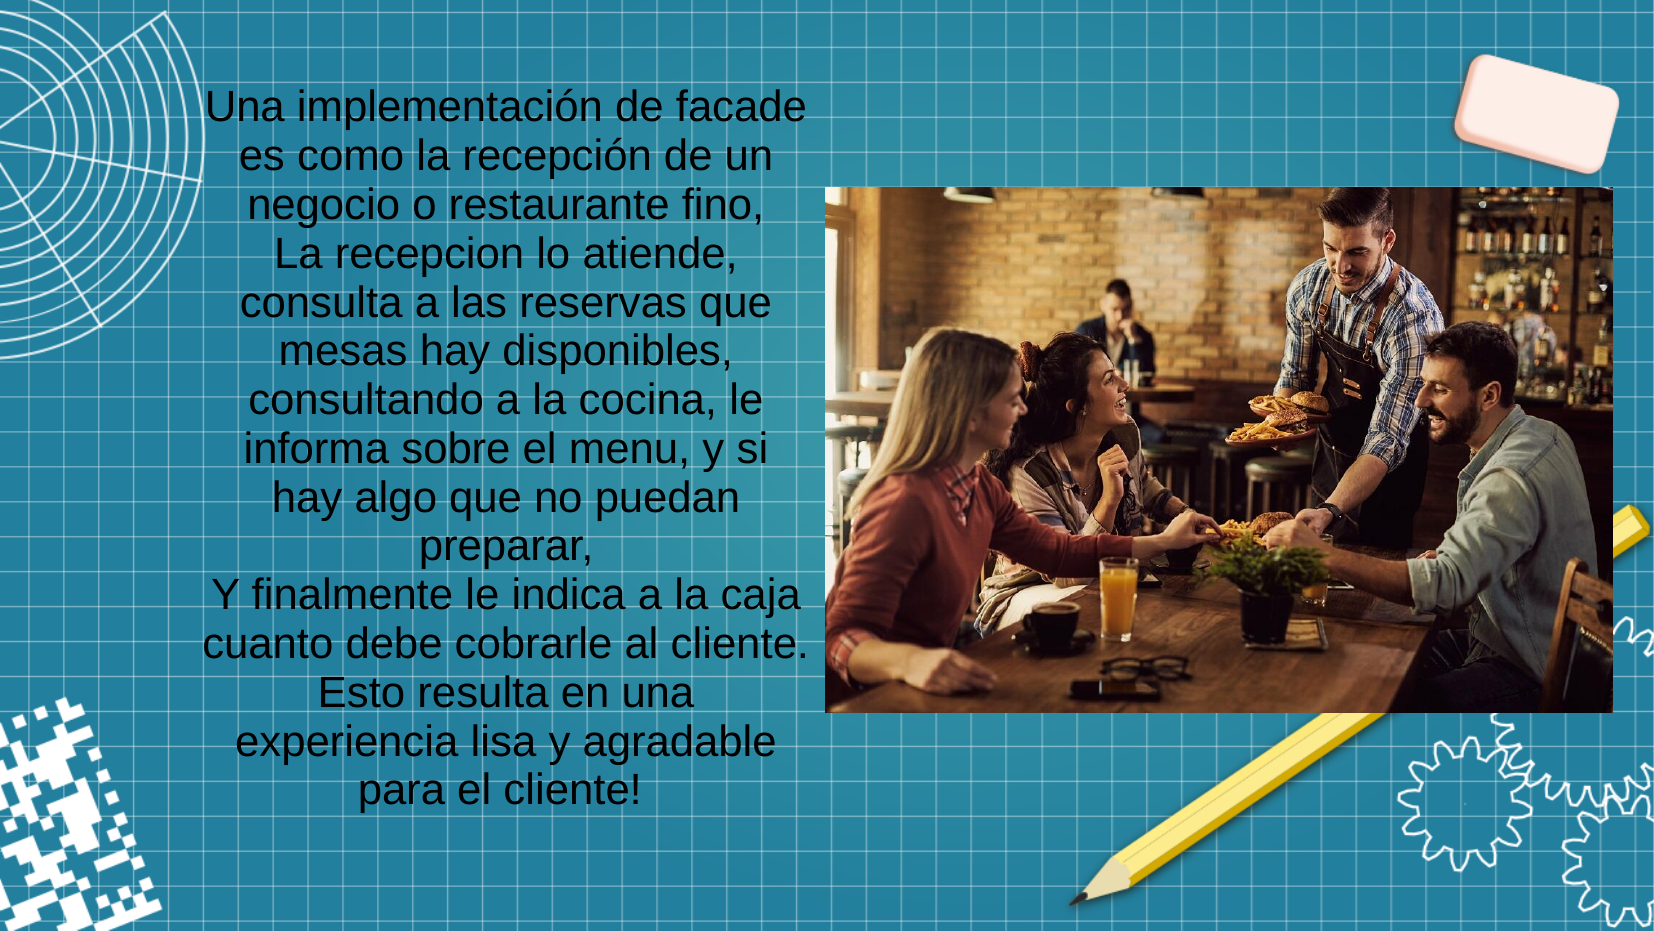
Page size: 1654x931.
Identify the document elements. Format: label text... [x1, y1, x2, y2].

text_box Una implementación de facade es como la recepción de un negocio o restaurante fino, La recepcion lo atiende, consulta a las reservas que mesas hay disponibles, consultando a la cocina, le informa sobre el menu, y si hay algo que no puedan preparar, Y finalmente le indica a la caja cuanto debe cobrarle al cliente. Esto resulta en una experiencia lisa y agradable para el cliente! [187, 75, 826, 901]
picture [0, 0, 1654, 931]
